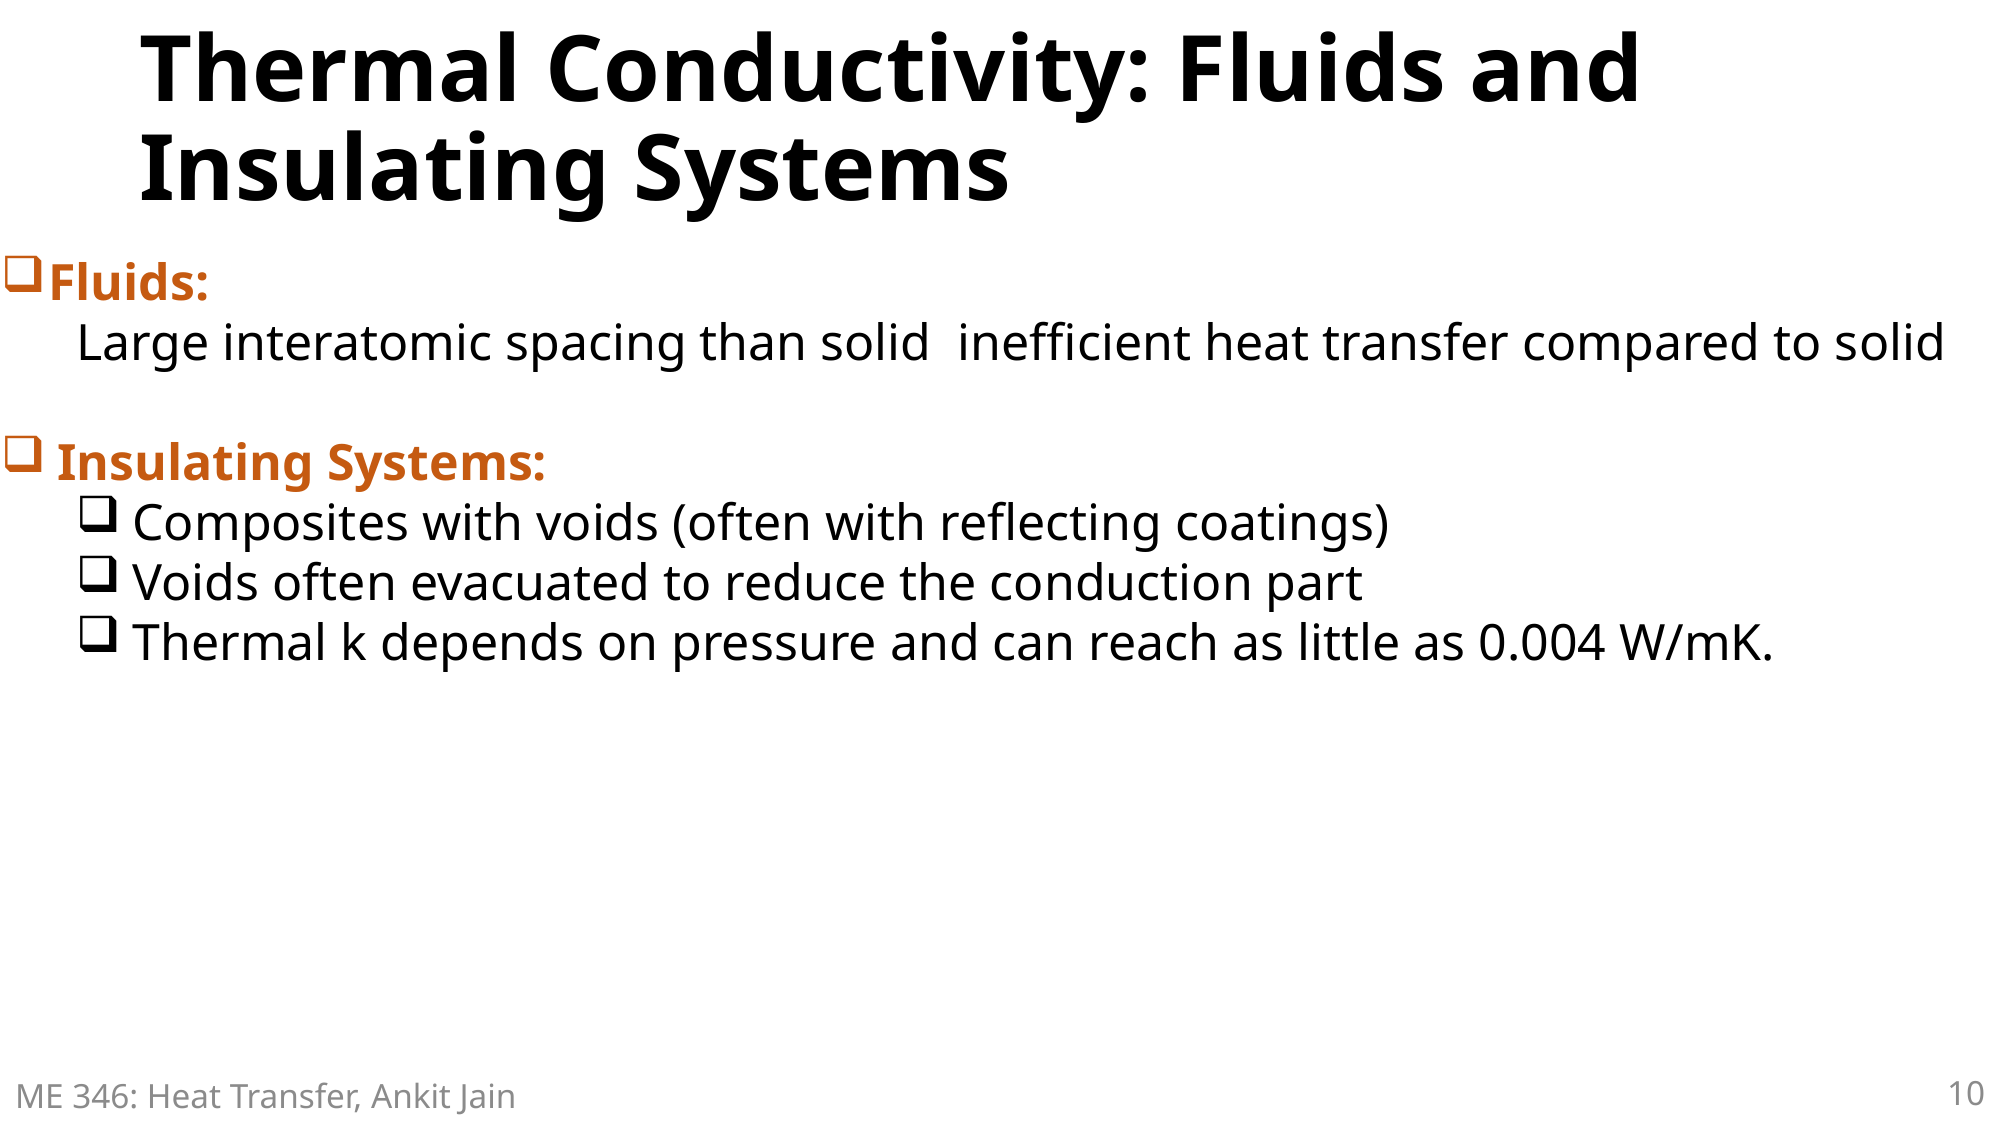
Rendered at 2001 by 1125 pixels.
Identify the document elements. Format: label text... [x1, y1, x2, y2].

title Thermal Conductivity: Fluids and Insulating Systems [124, 12, 1850, 231]
text_box Fluids: Large interatomic spacing than solid inefficient heat transfer compared to solid Insulating Systems: Composites with voids (often with reflecting coatings) Voids often evacuated to reduce the conduction part Thermal k depends on pressure and can reach as little as 0.004 W/mK. [0, 242, 1962, 678]
footer ME 346: Heat Transfer, Ankit Jain [0, 1065, 1045, 1125]
